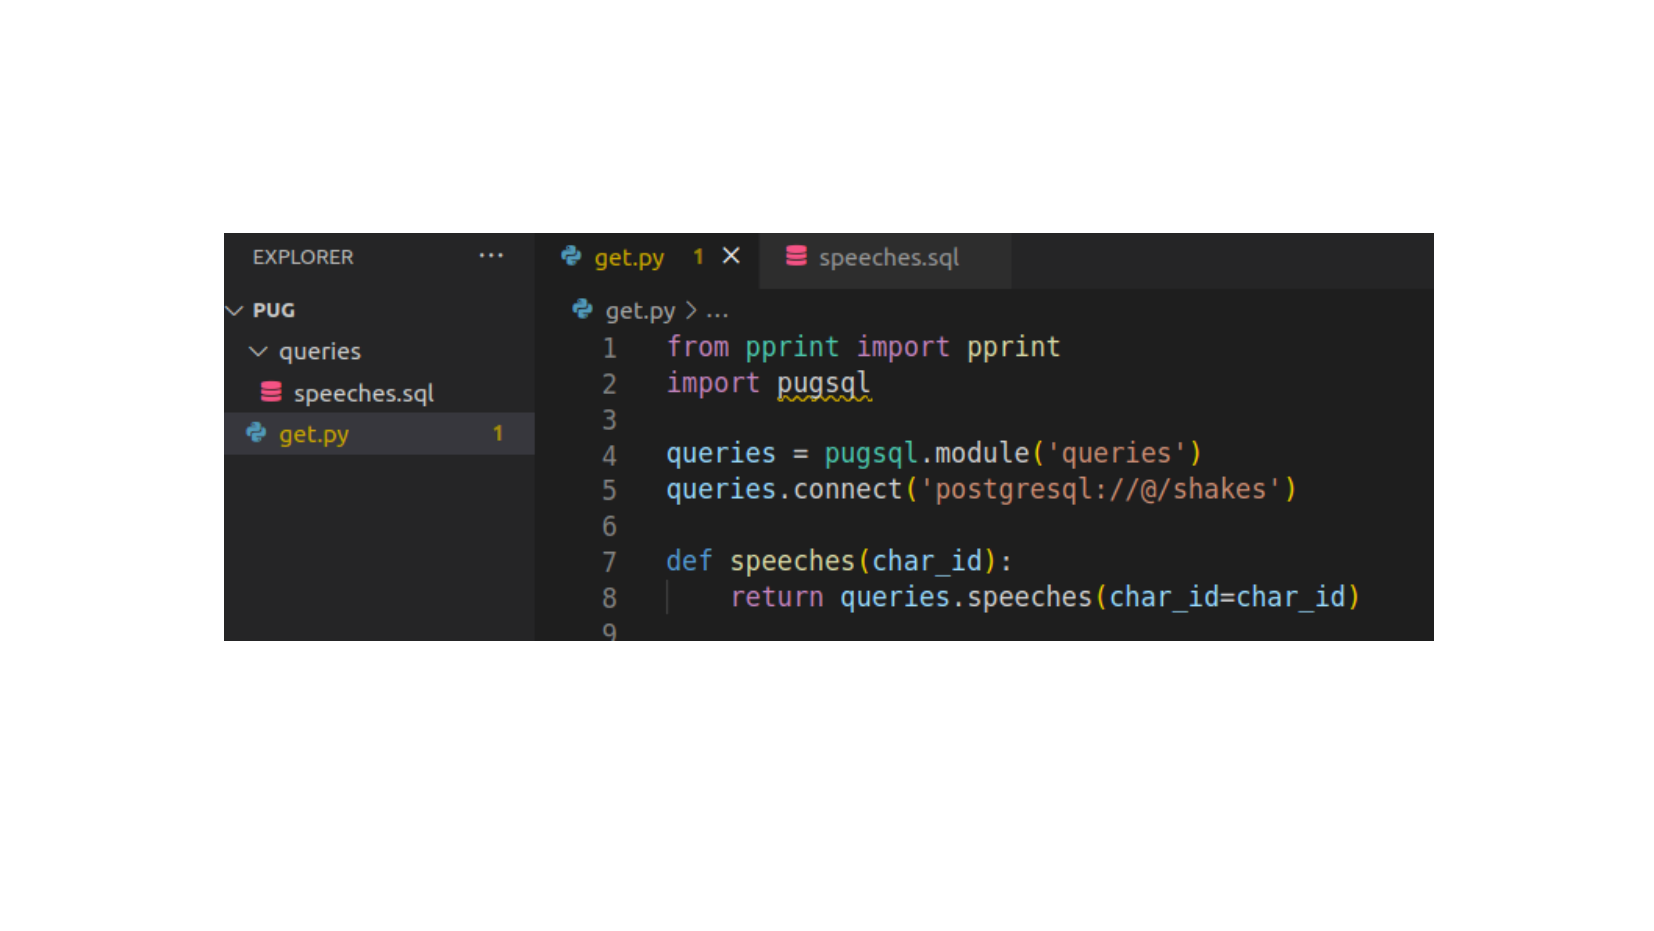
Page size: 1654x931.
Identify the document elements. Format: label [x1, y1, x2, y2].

picture [224, 233, 1434, 641]
